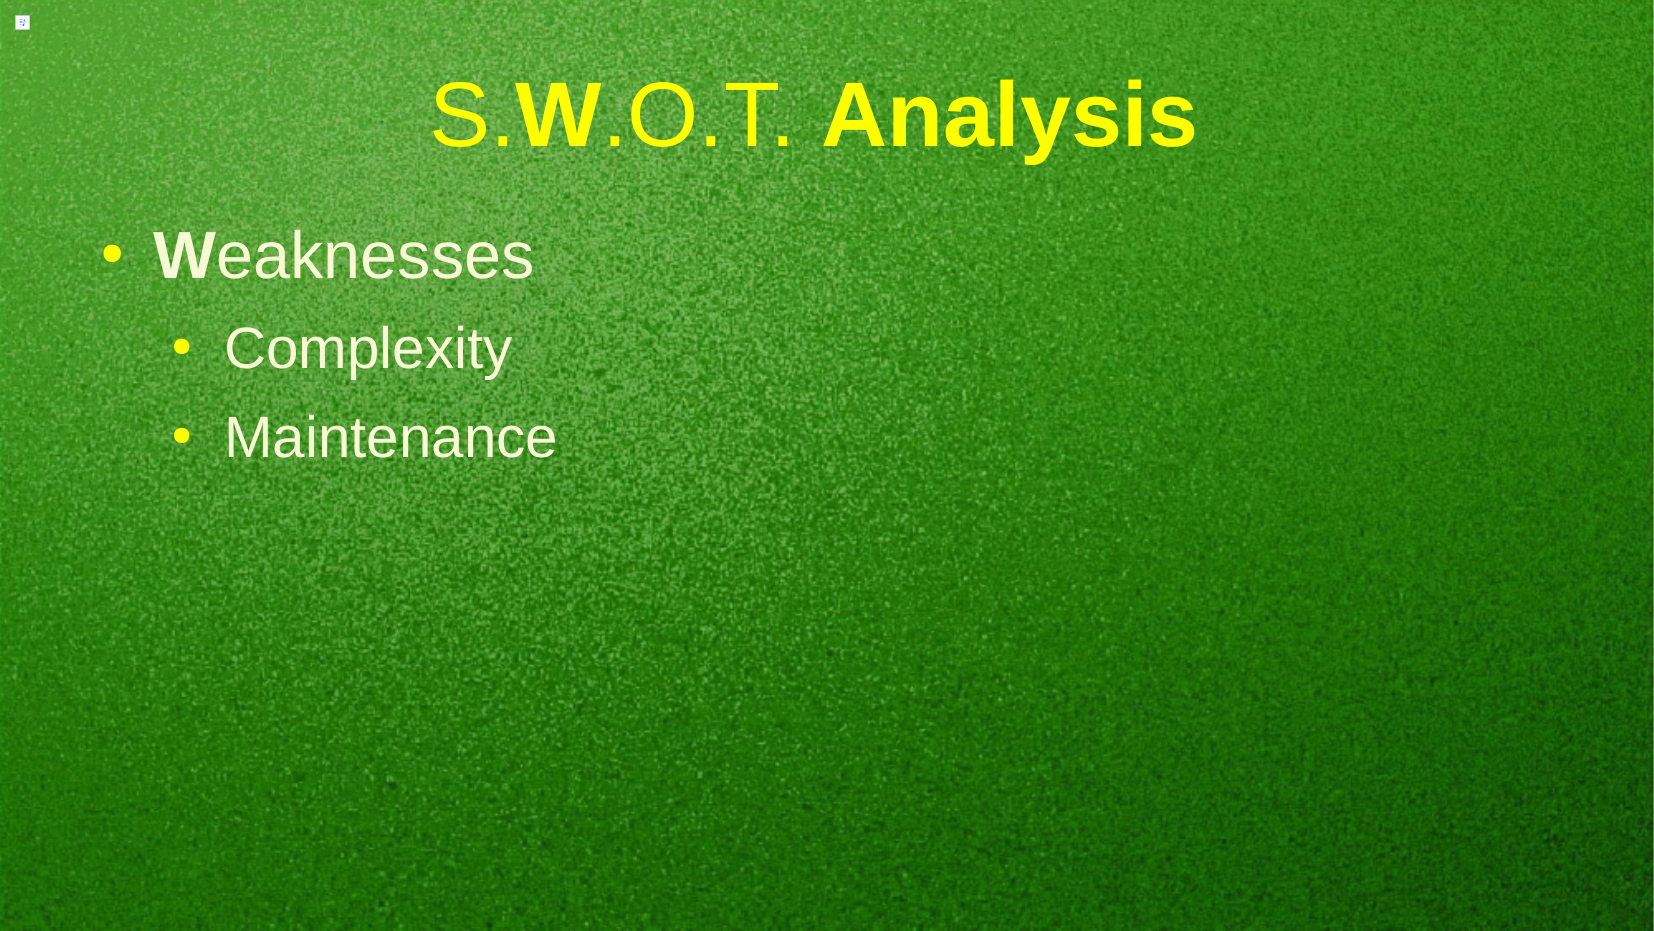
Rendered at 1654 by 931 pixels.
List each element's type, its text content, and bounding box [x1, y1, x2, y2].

title S.W.O.T. Analysis [82, 37, 1571, 193]
text_box [15, 15, 31, 31]
list Weaknesses Complexity Maintenance [82, 217, 1571, 758]
picture [0, 0, 1654, 931]
